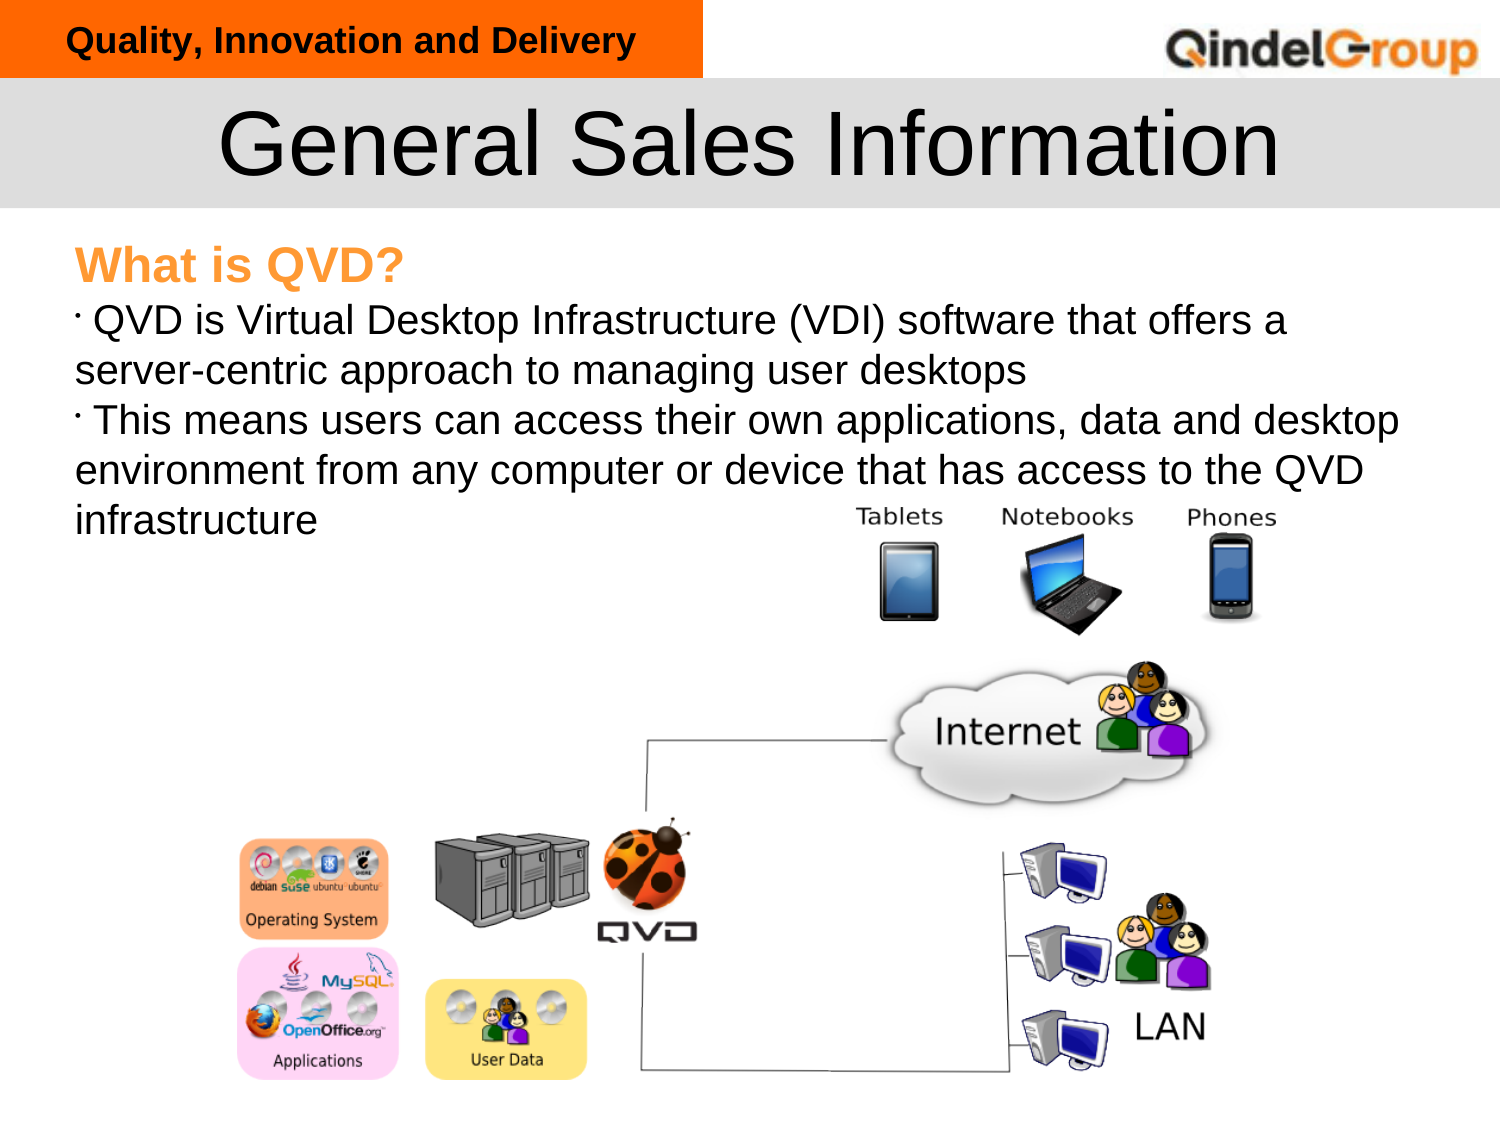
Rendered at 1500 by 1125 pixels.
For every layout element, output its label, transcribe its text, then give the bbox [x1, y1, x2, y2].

title General Sales Information [75, 45, 1426, 224]
text_box What is QVD? QVD is Virtual Desktop Infrastructure (VDI) software that offers a server-centric approach to managing user desktops This means users can access their own applications, data and desktop environment from any computer or device that has access to the QVD infrastructure [60, 224, 1426, 551]
picture [1163, 23, 1481, 78]
picture [237, 507, 1276, 1080]
